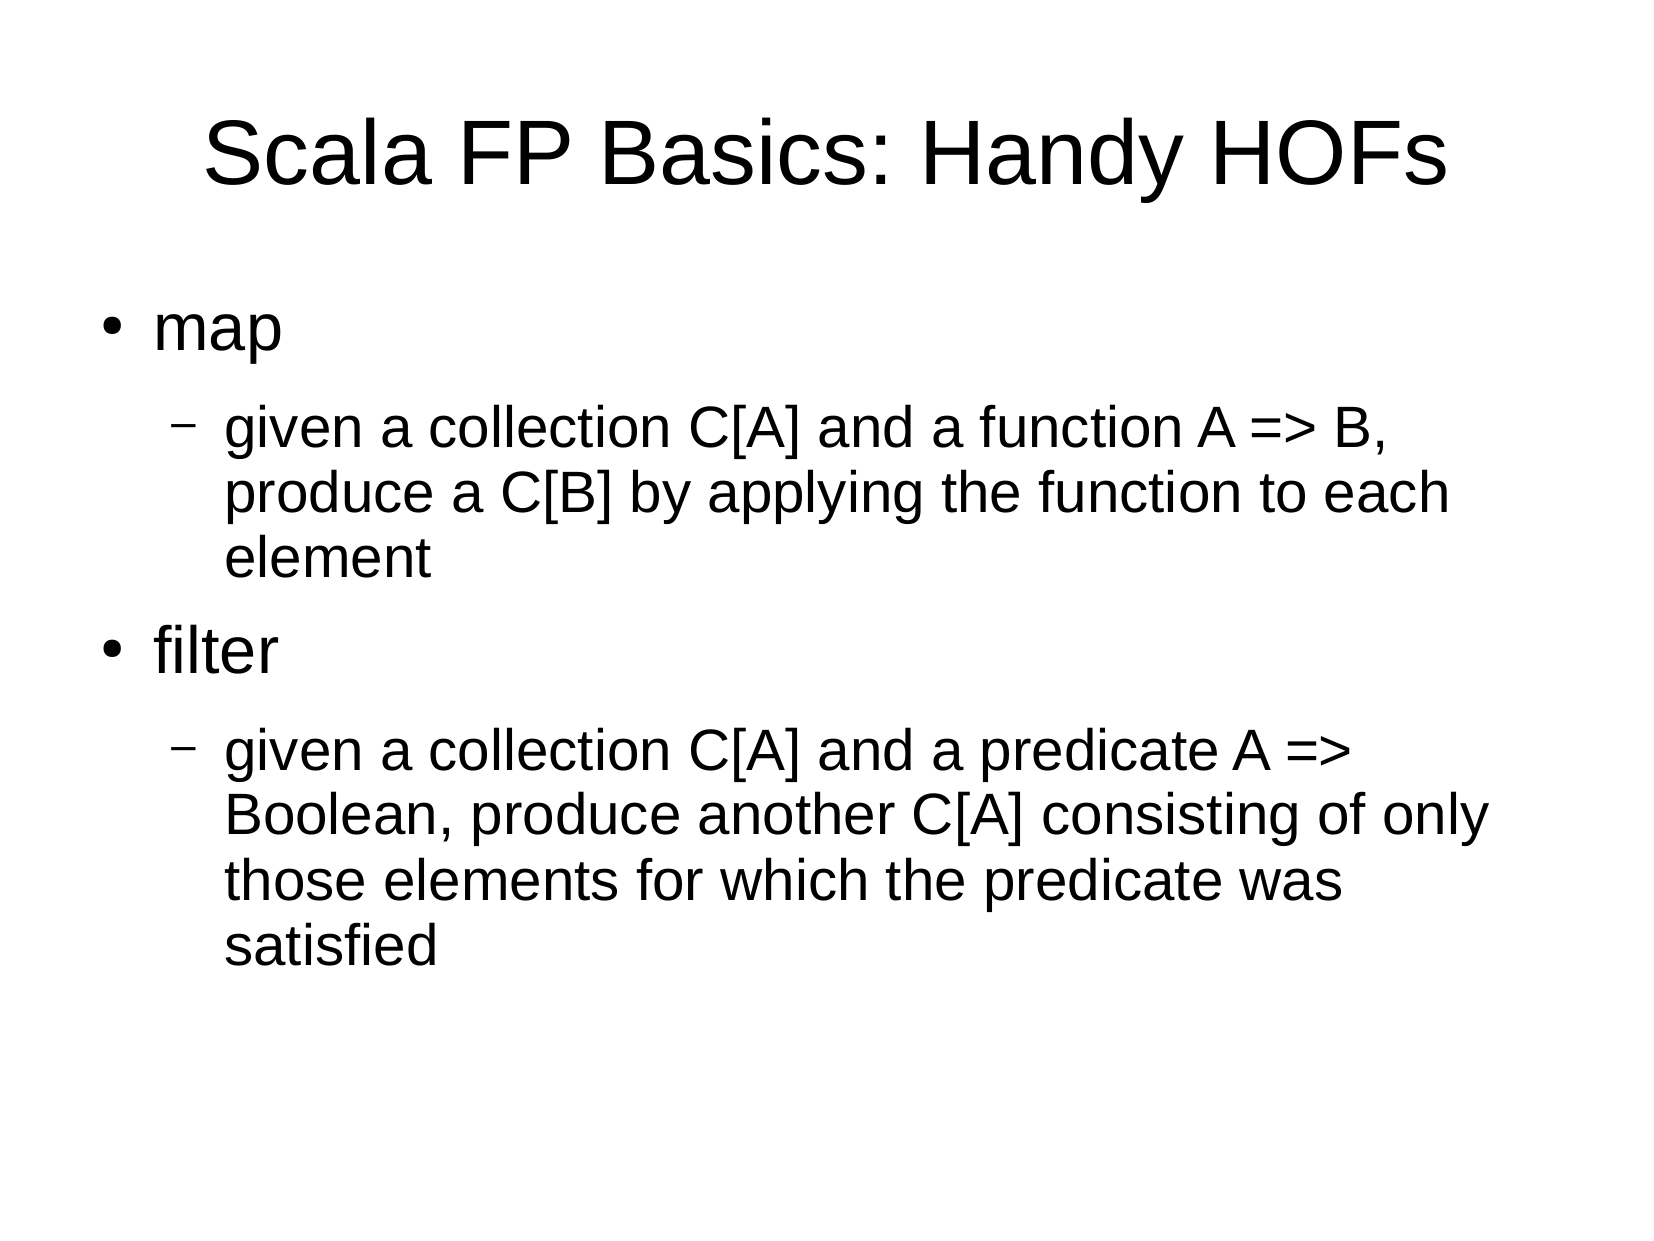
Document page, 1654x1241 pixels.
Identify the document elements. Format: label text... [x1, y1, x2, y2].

title Scala FP Basics: Handy HOFs [82, 49, 1571, 257]
list map given a collection C[A] and a function A => B, produce a C[B] by applying the function to each element filter given a collection C[A] and a predicate A => Boolean, produce another C[A] consisting of only those elements for which the predicate was satisfied [82, 290, 1571, 1010]
